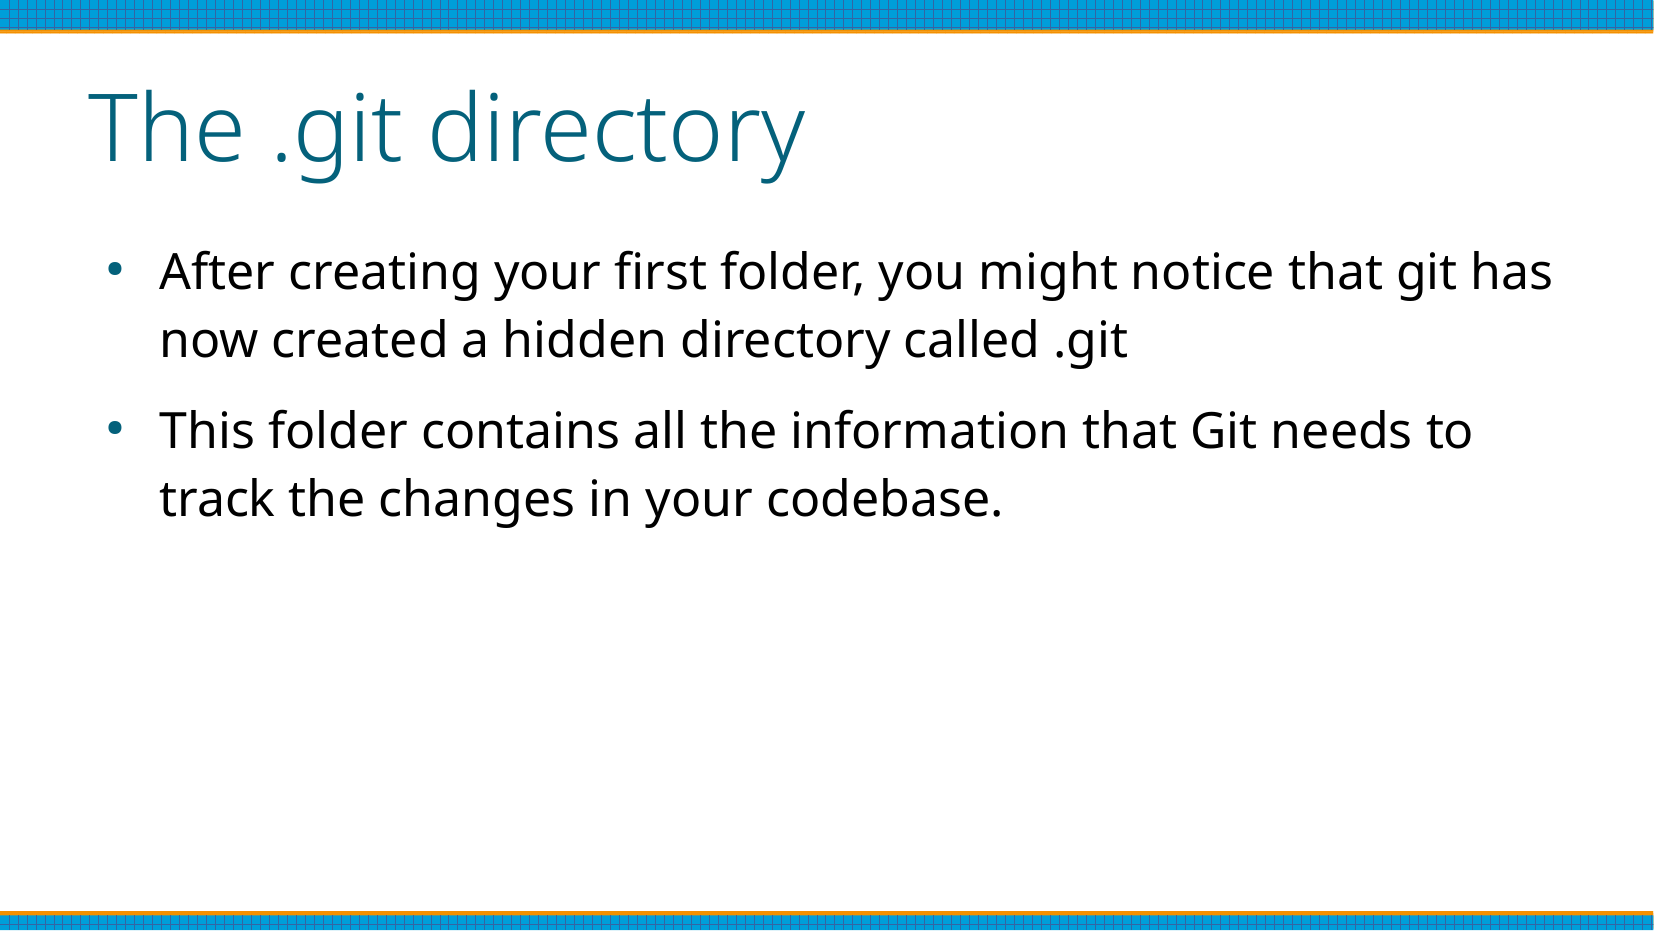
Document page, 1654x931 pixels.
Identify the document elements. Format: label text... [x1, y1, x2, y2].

list After creating your first folder, you might notice that git has now created a hidden directory called .git This folder contains all the information that Git needs to track the changes in your codebase. [88, 236, 1565, 901]
title The .git directory [88, 44, 1565, 207]
